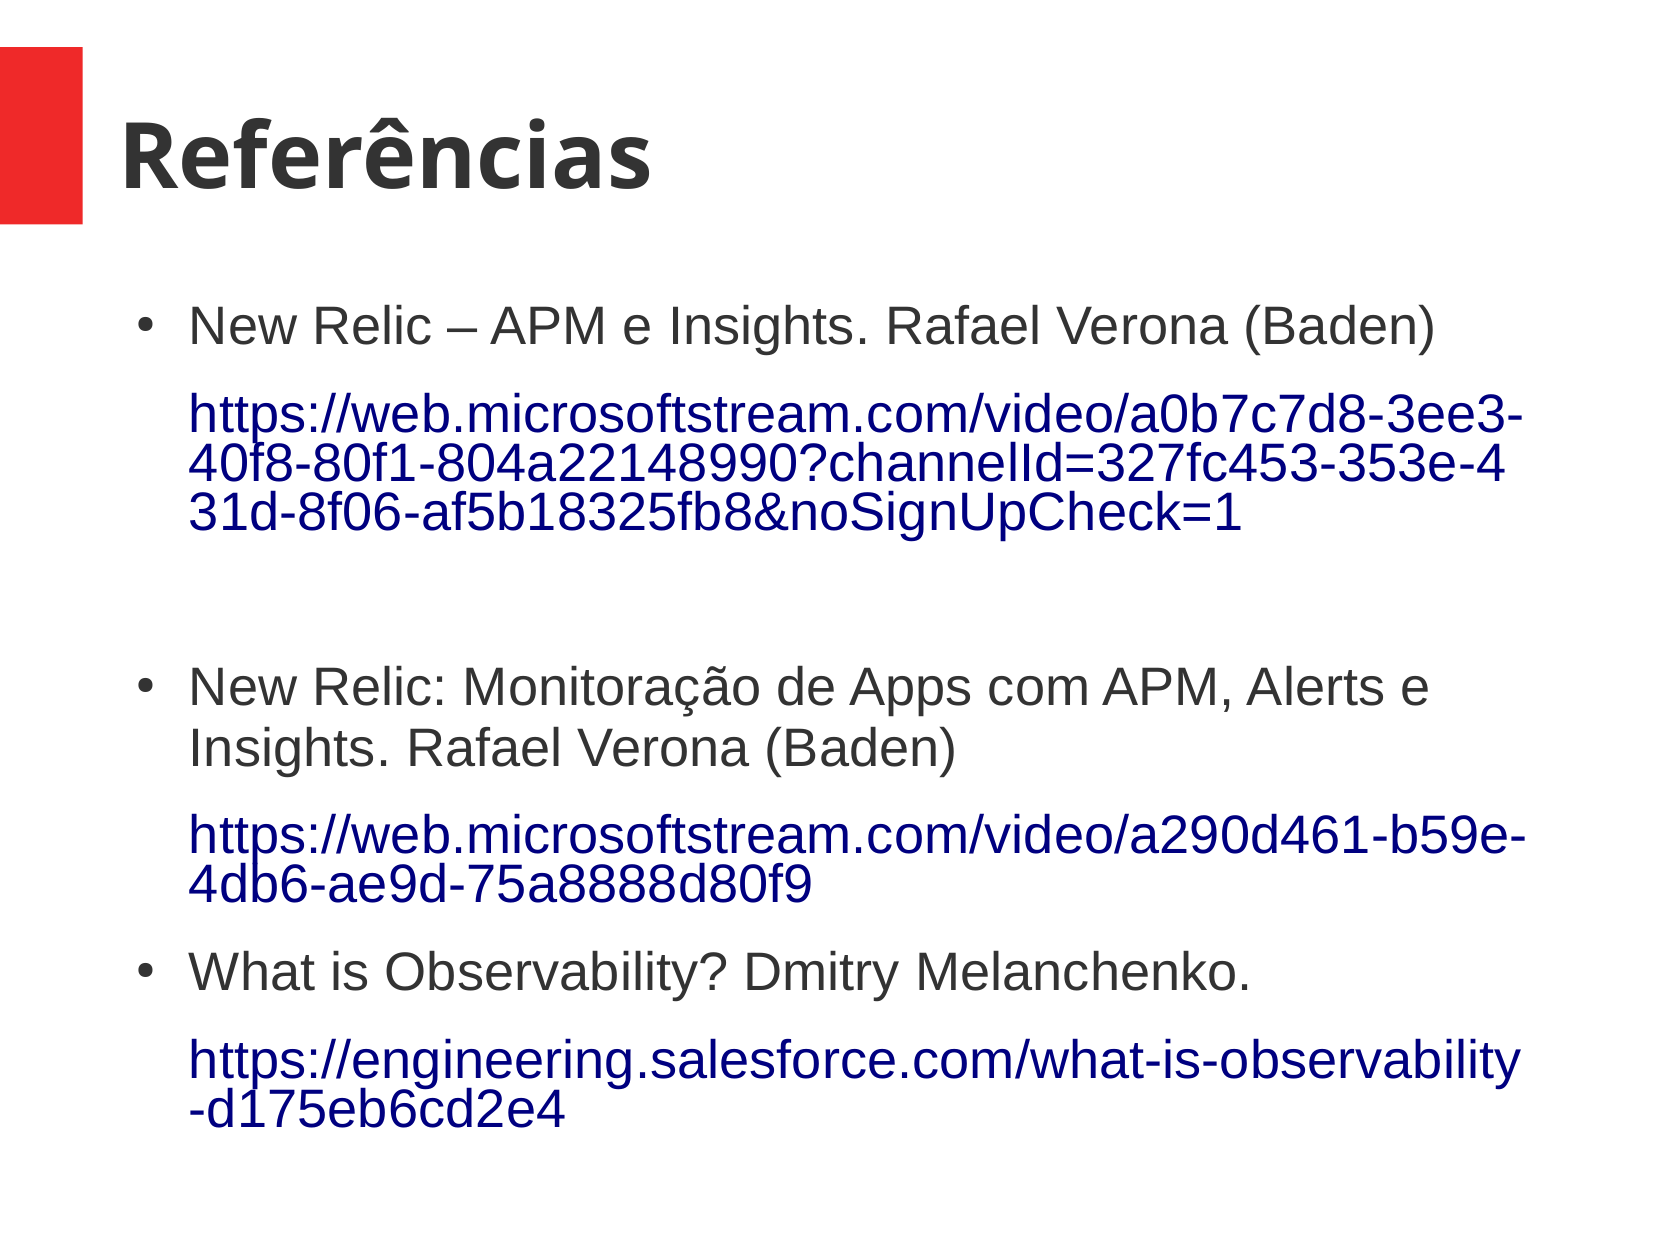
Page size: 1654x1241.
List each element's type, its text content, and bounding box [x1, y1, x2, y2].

list New Relic – APM e Insights. Rafael Verona (Baden) https://web.microsoftstream.com/video/a0b7c7d8-3ee3-40f8-80f1-804a22148990?channelId=327fc453-353e-431d-8f06-af5b18325fb8&noSignUpCheck=1 New Relic: Monitoração de Apps com APM, Alerts e Insights. Rafael Verona (Baden) https://web.microsoftstream.com/video/a290d461-b59e-4db6-ae9d-75a8888d80f9 What is Observability? Dmitry Melanchenko. https://engineering.salesforce.com/what-is-observability-d175eb6cd2e4 [118, 295, 1536, 1015]
title Referências [118, 49, 1571, 257]
